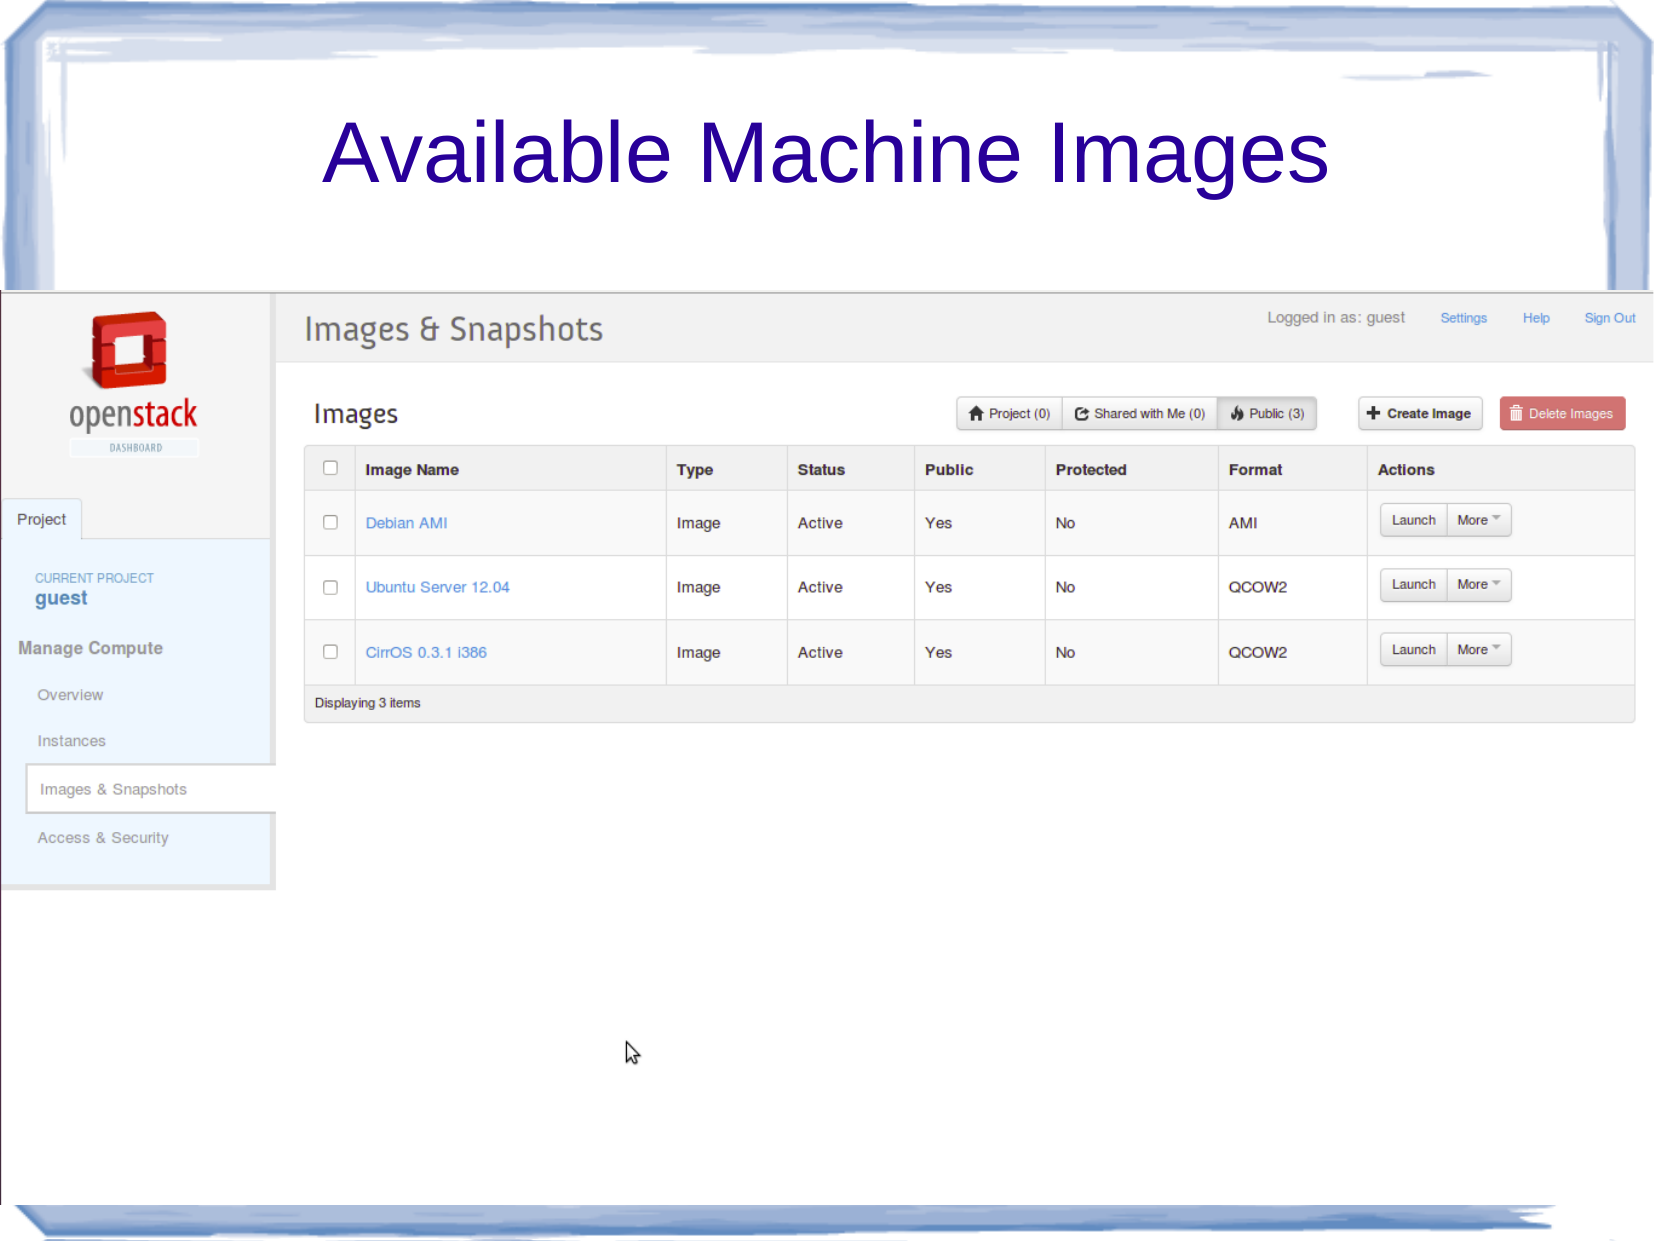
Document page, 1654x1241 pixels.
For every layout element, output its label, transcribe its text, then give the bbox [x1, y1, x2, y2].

picture [0, 0, 1654, 1241]
title Available Machine Images [82, 49, 1571, 257]
